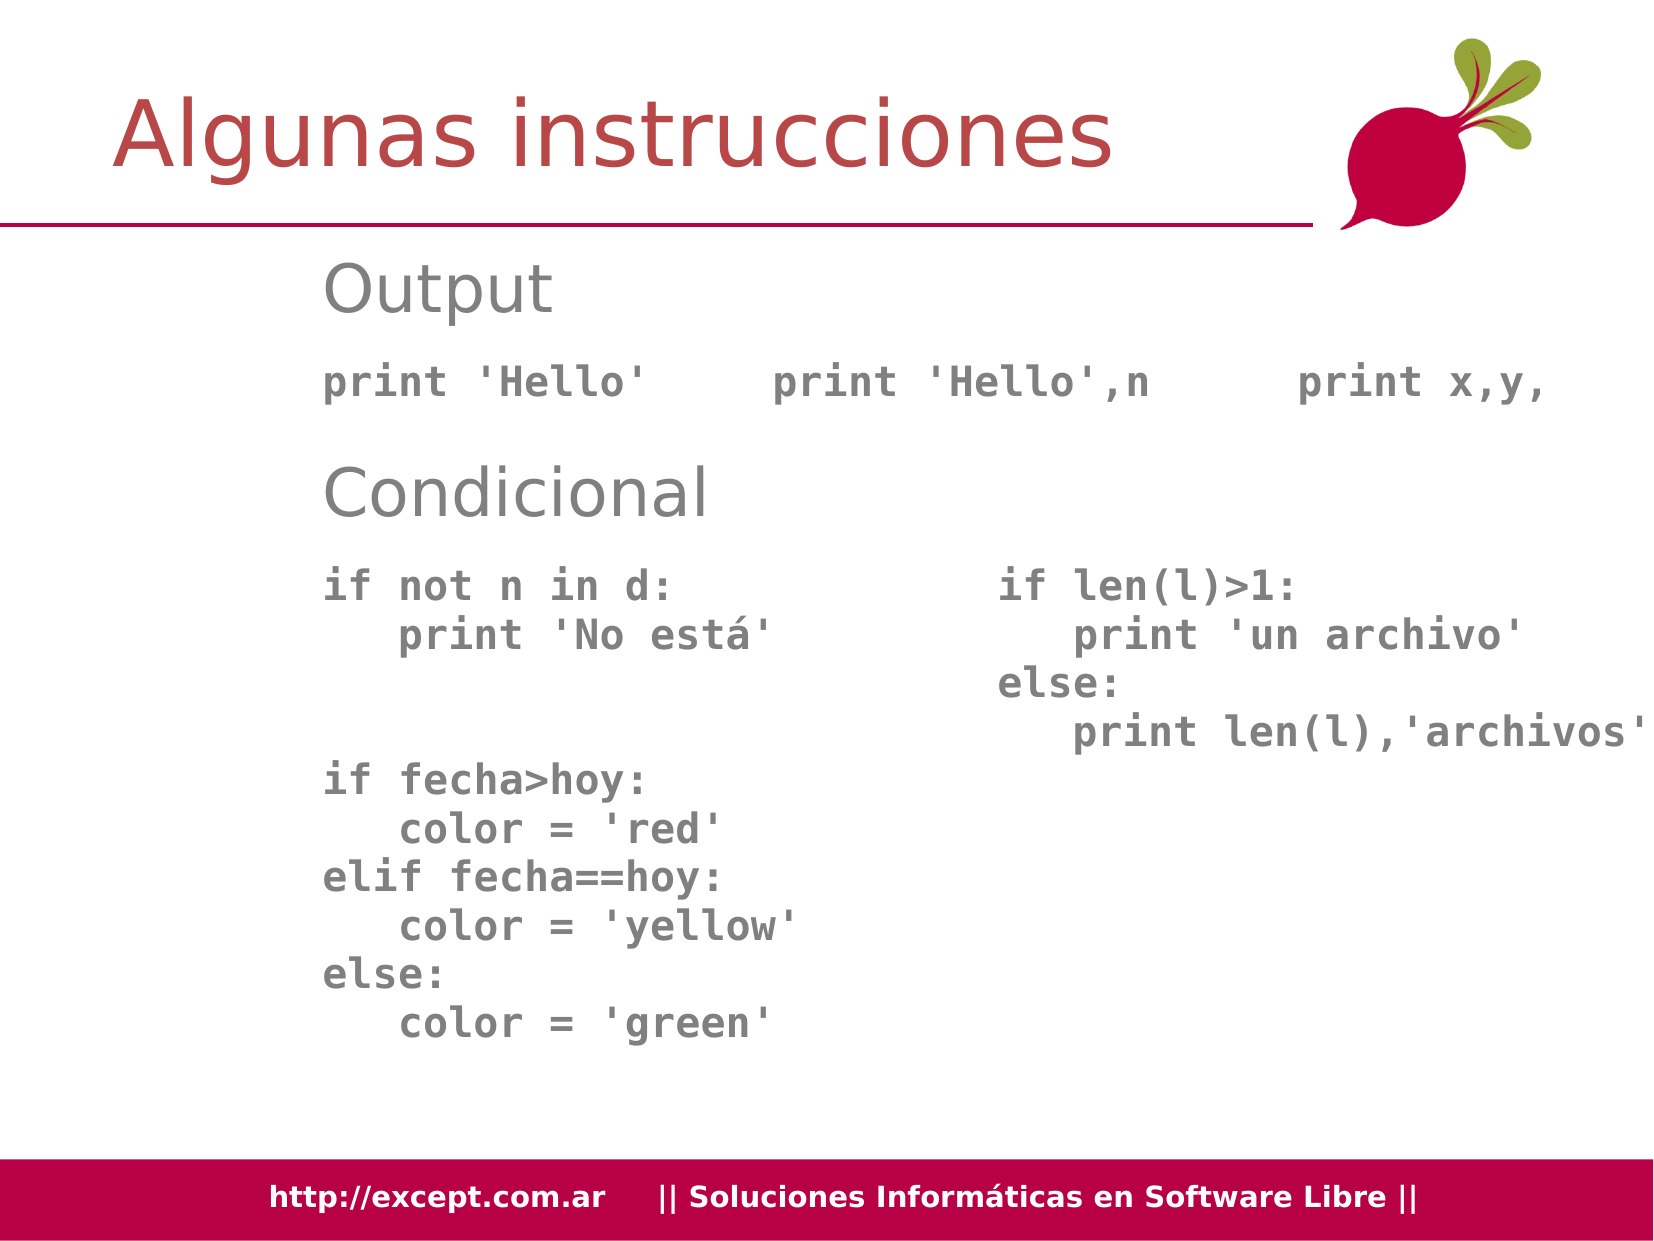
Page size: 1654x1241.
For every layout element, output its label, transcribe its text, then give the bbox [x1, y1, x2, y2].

picture [1330, 23, 1556, 237]
list Output print 'Hello' print 'Hello',n print x,y, Condicional if not n in d: if len(l)>1: print 'No está' print 'un archivo' else: print len(l),'archivos' if fecha>hoy: color = 'red' elif fecha==hoy: color = 'yellow' else: color = 'green' [322, 250, 1653, 1175]
title Algunas instrucciones [112, 76, 1313, 194]
